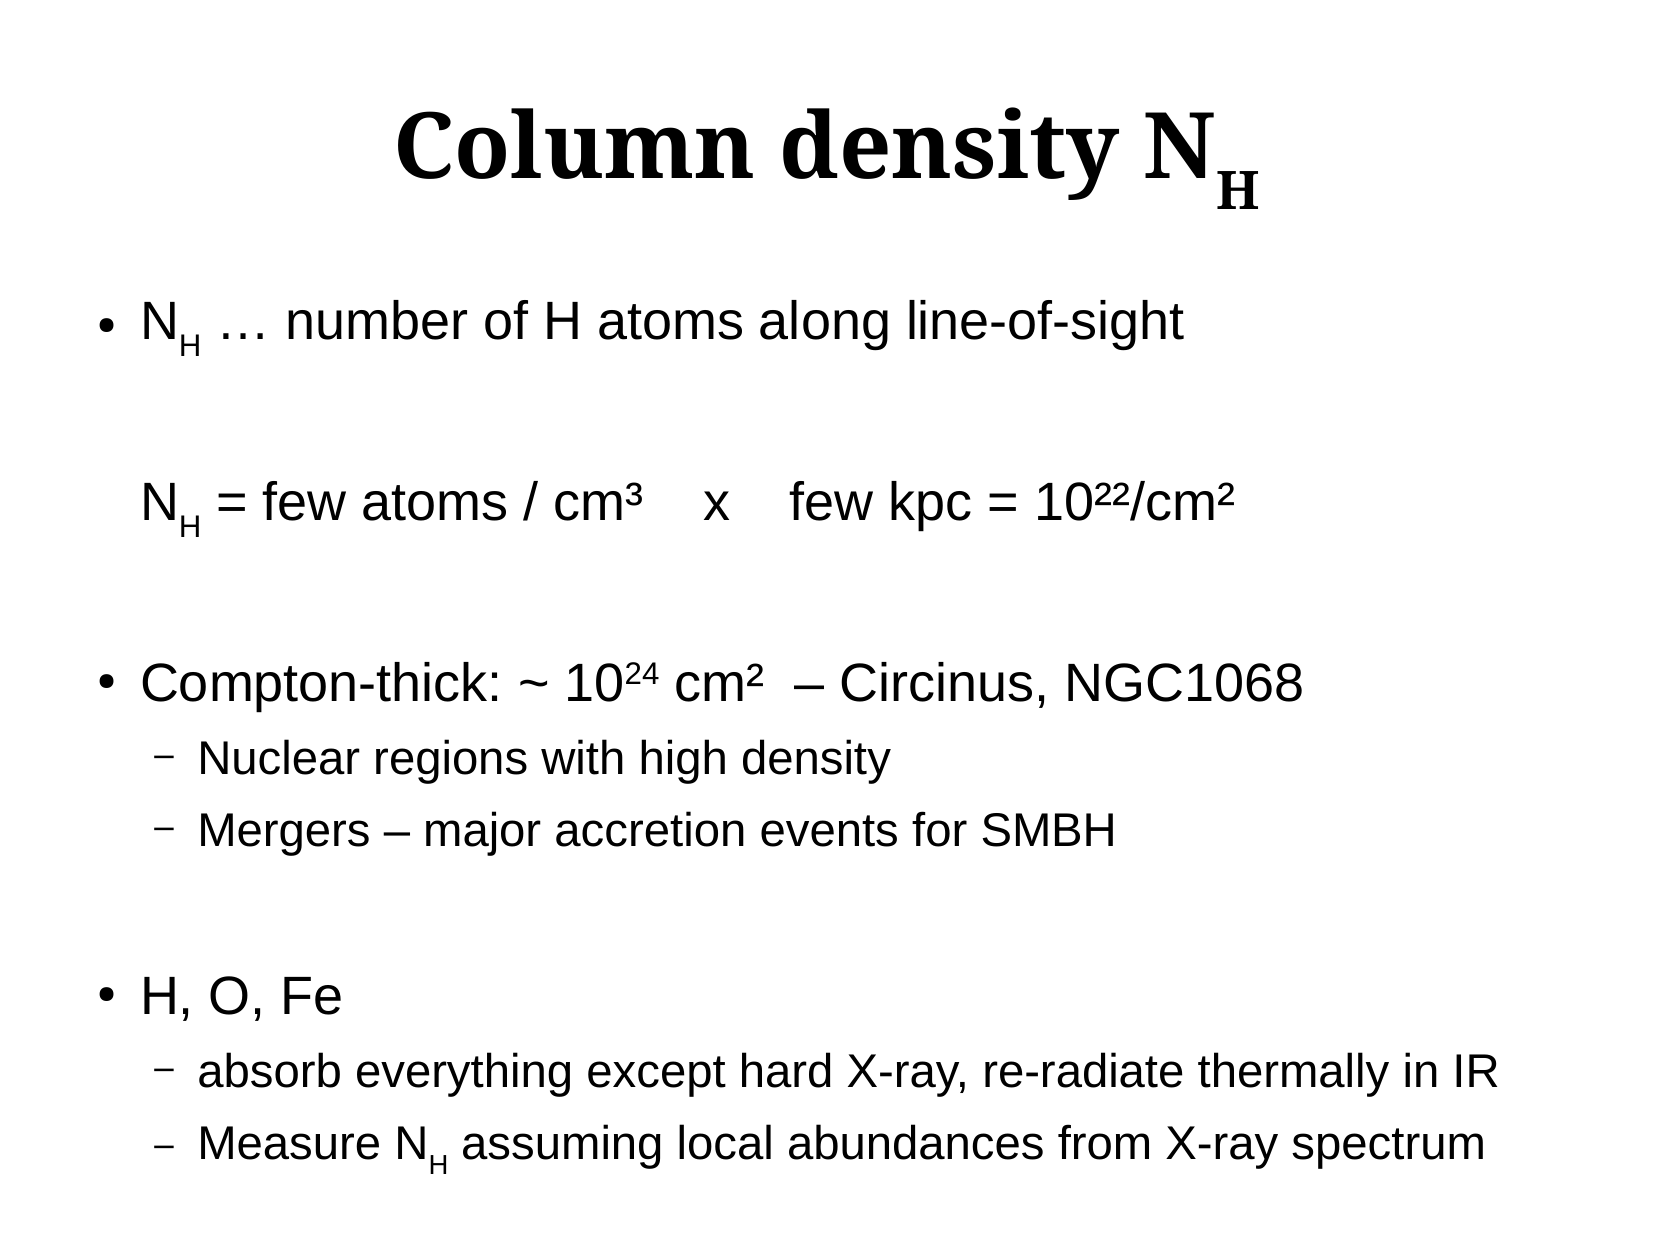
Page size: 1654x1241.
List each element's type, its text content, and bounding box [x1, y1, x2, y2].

list NH … number of H atoms along line-of-sight NH = few atoms / cm³ x few kpc = 10²²/cm² Compton-thick: ~ 1024 cm² – Circinus, NGC1068 Nuclear regions with high density Mergers – major accretion events for SMBH H, O, Fe absorb everything except hard X-ray, re-radiate thermally in IR Measure NH assuming local abundances from X-ray spectrum [82, 290, 1571, 1186]
title Column density NH [82, 49, 1571, 257]
